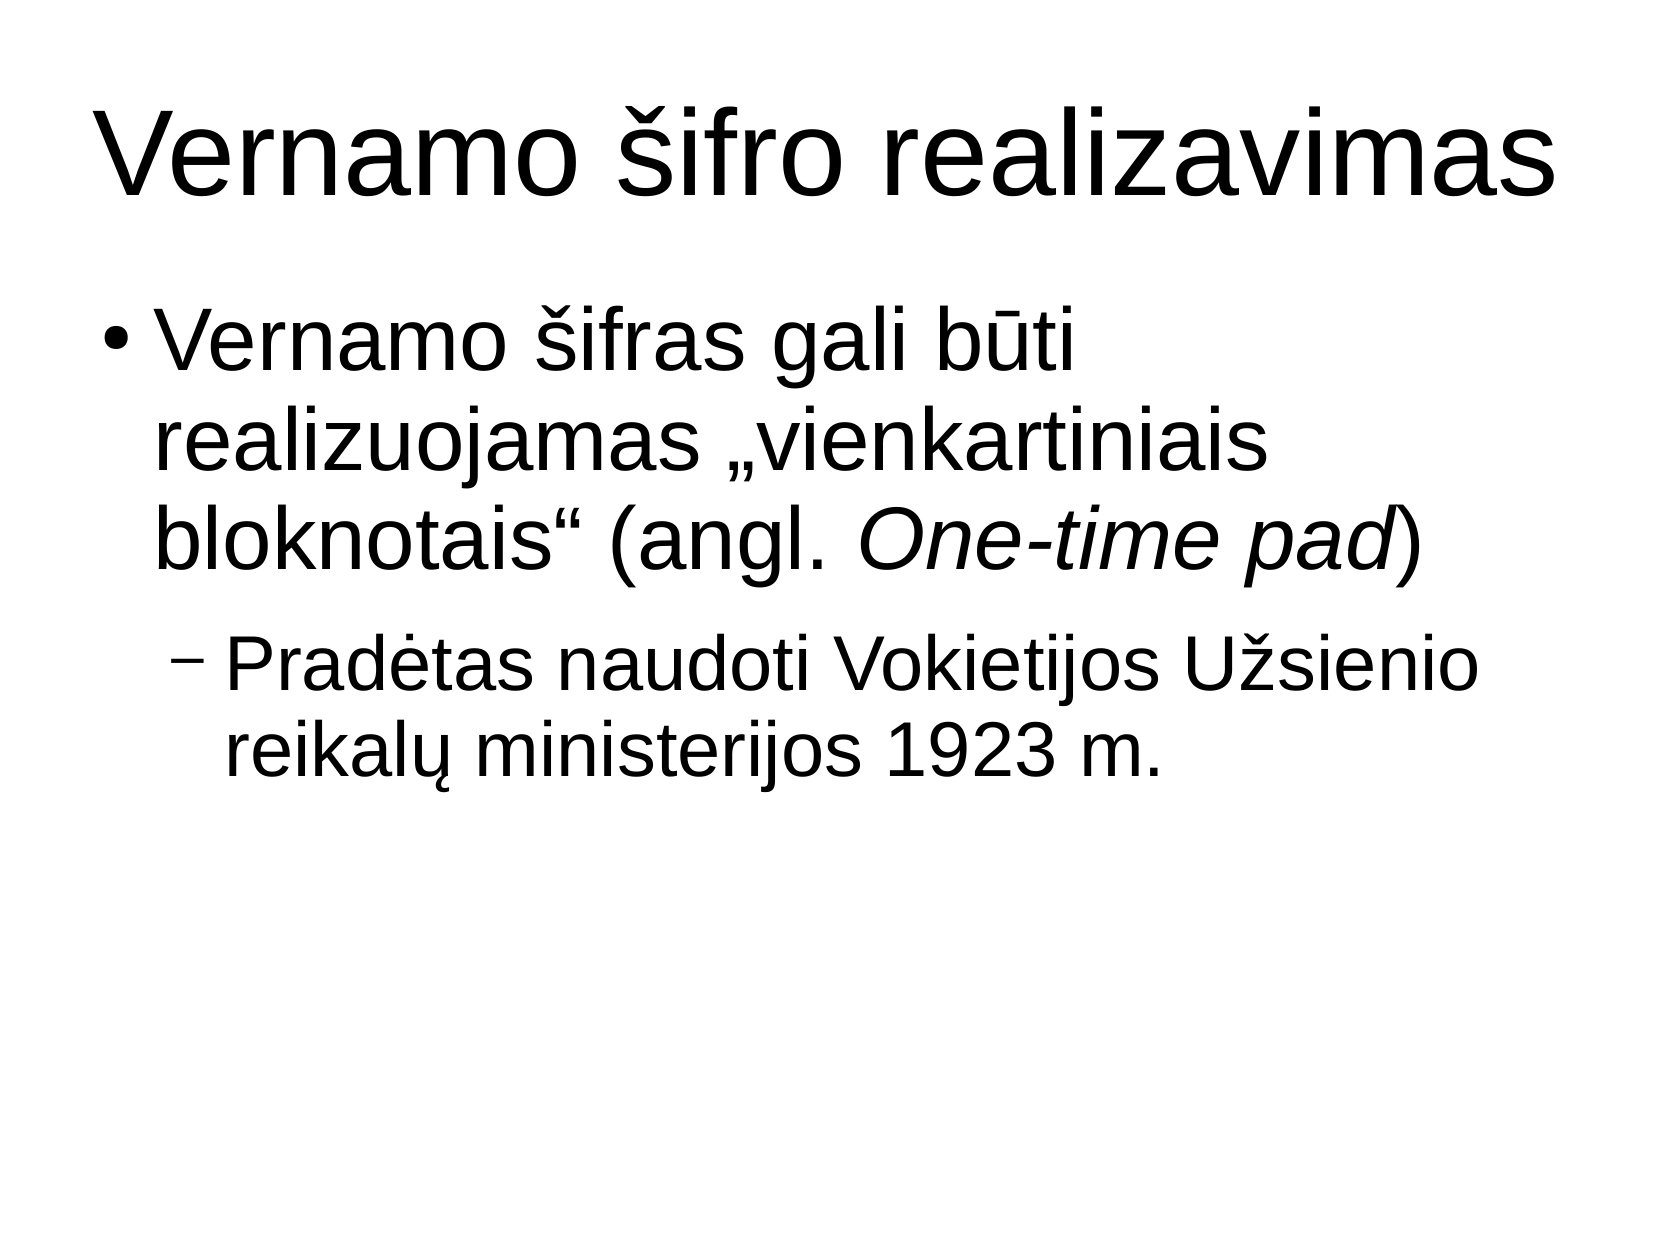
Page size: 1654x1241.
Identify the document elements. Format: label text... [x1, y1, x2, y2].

list Vernamo šifras gali būti realizuojamas „vienkartiniais bloknotais“ (angl. One-time pad) Pradėtas naudoti Vokietijos Užsienio reikalų ministerijos 1923 m. [82, 290, 1571, 1010]
title Vernamo šifro realizavimas [82, 49, 1571, 257]
